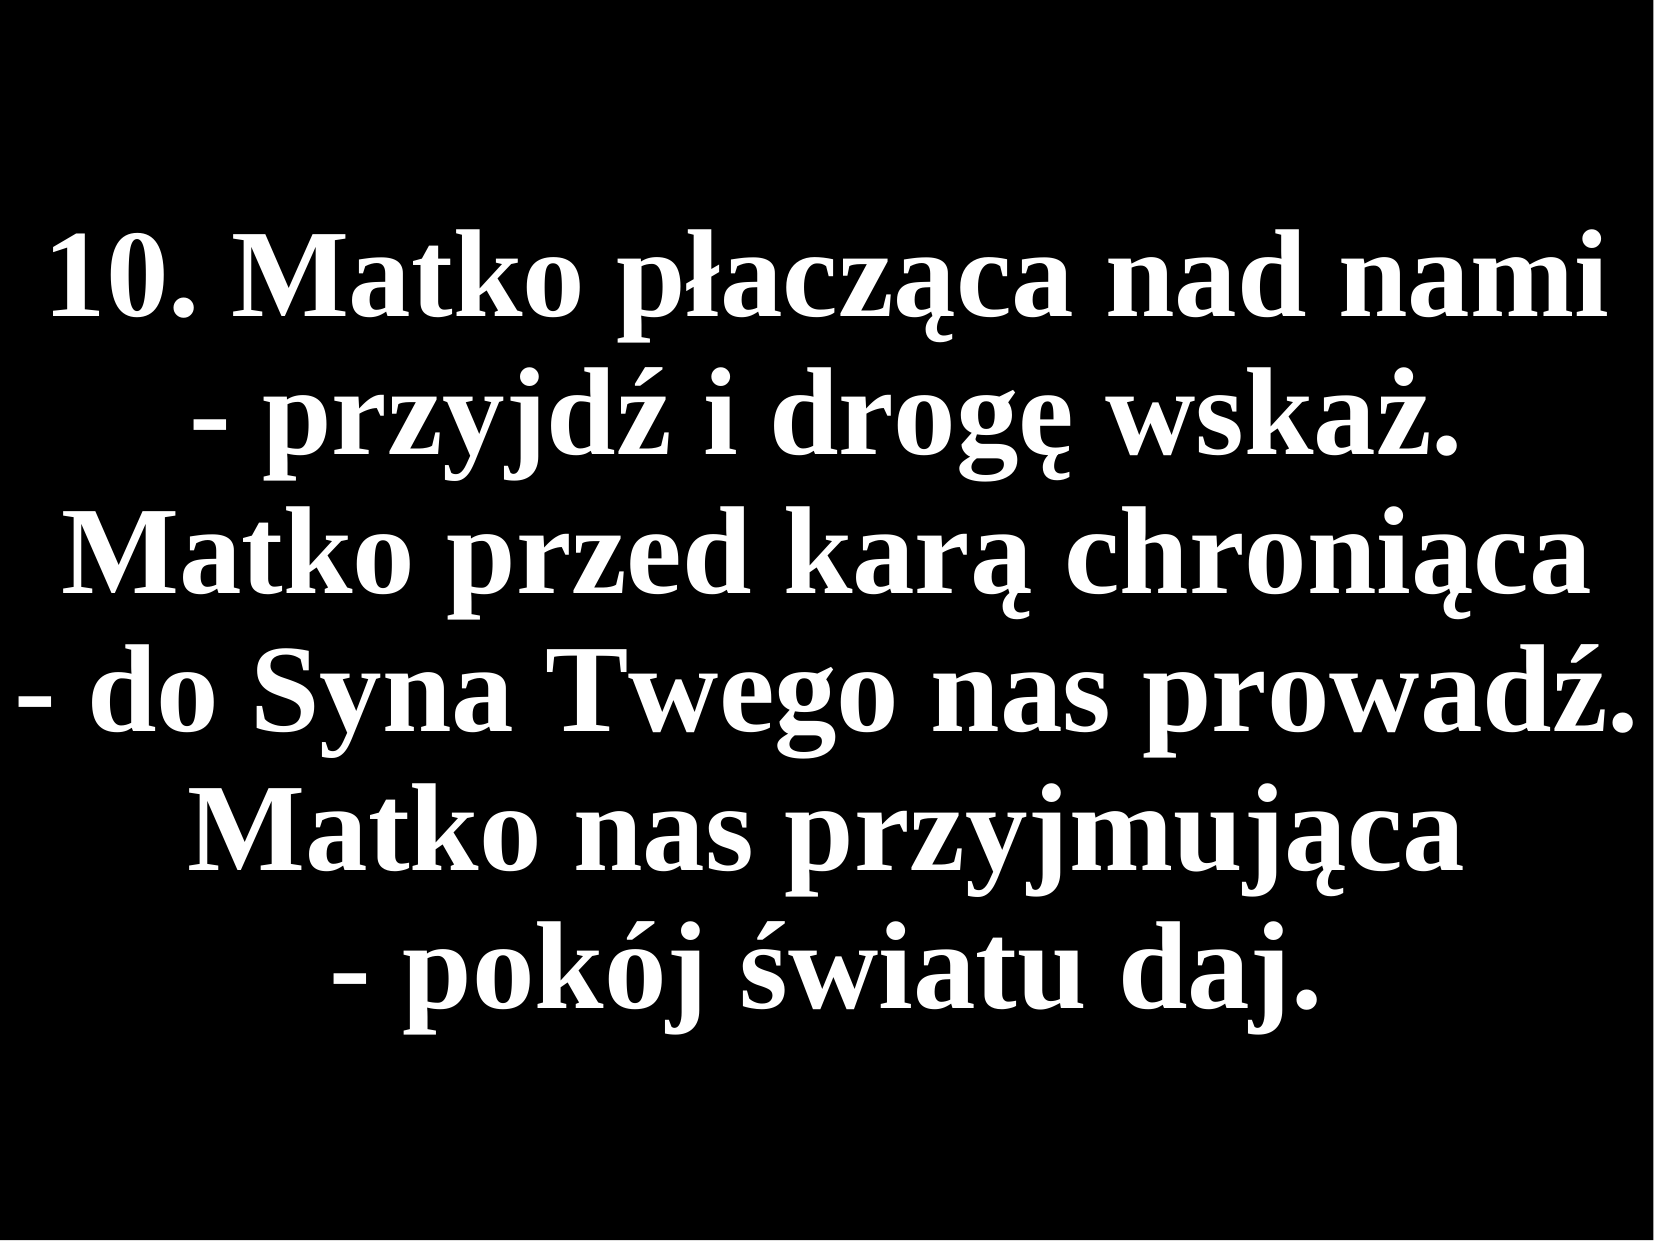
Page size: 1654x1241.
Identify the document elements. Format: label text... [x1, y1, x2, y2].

title 10. Matko płacząca nad nami - przyjdź i drogę wskaż. Matko przed karą chroniąca - do Syna Twego nas prowadź. Matko nas przyjmująca - pokój światu daj. [0, 0, 1654, 1241]
